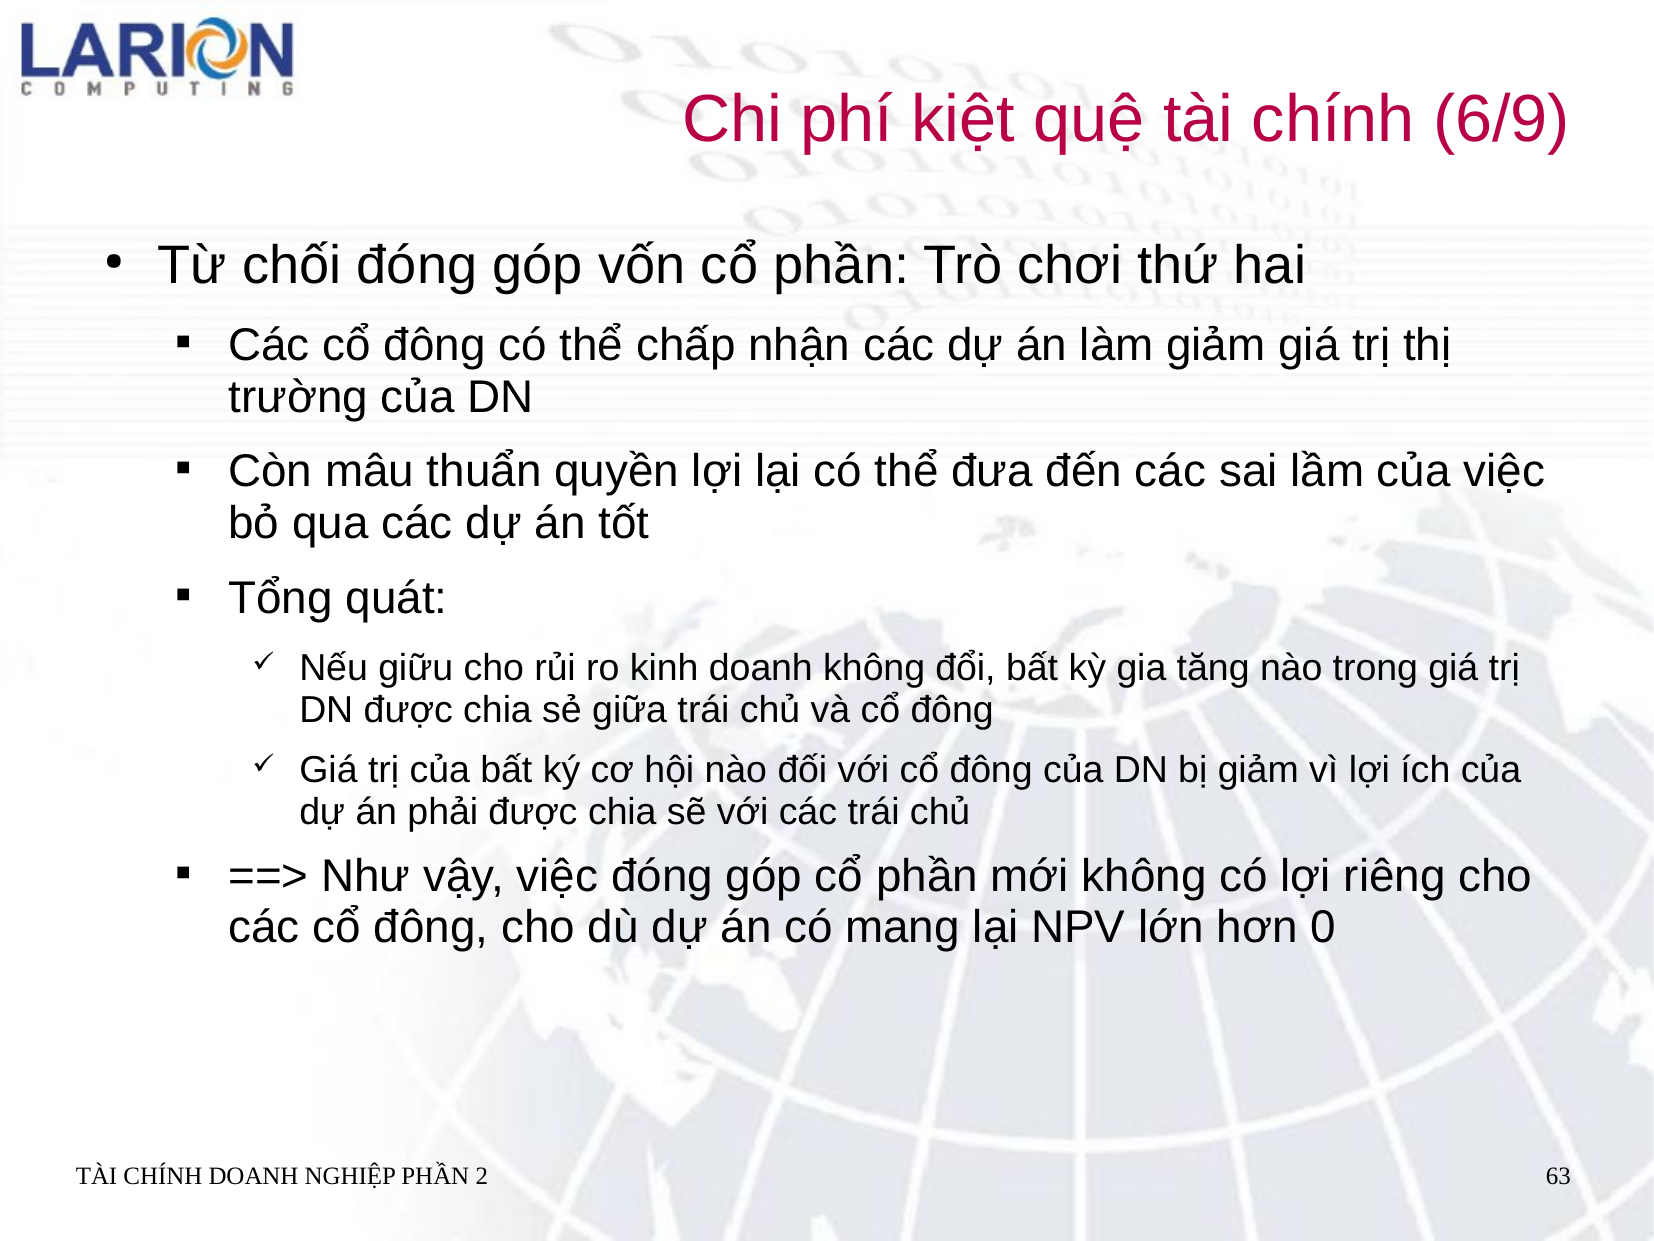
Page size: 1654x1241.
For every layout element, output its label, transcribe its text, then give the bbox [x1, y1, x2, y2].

title Chi phí kiệt quệ tài chính (6/9) [300, 49, 1571, 188]
picture [0, 0, 1654, 1241]
list Từ chối đóng góp vốn cổ phần: Trò chơi thứ hai Các cổ đông có thể chấp nhận các dự án làm giảm giá trị thị trường của DN Còn mâu thuẩn quyền lợi lại có thể đưa đến các sai lầm của việc bỏ qua các dự án tốt Tổng quát: Nếu giữu cho rủi ro kinh doanh không đổi, bất kỳ gia tăng nào trong giá trị DN được chia sẻ giữa trái chủ và cổ đông Giá trị của bất ký cơ hội nào đối với cổ đông của DN bị giảm vì lợi ích của dự án phải được chia sẽ với các trái chủ ==> Như vậy, việc đóng góp cổ phần mới không có lợi riêng cho các cổ đông, cho dù dự án có mang lại NPV lớn hơn 0 [86, 234, 1576, 1092]
